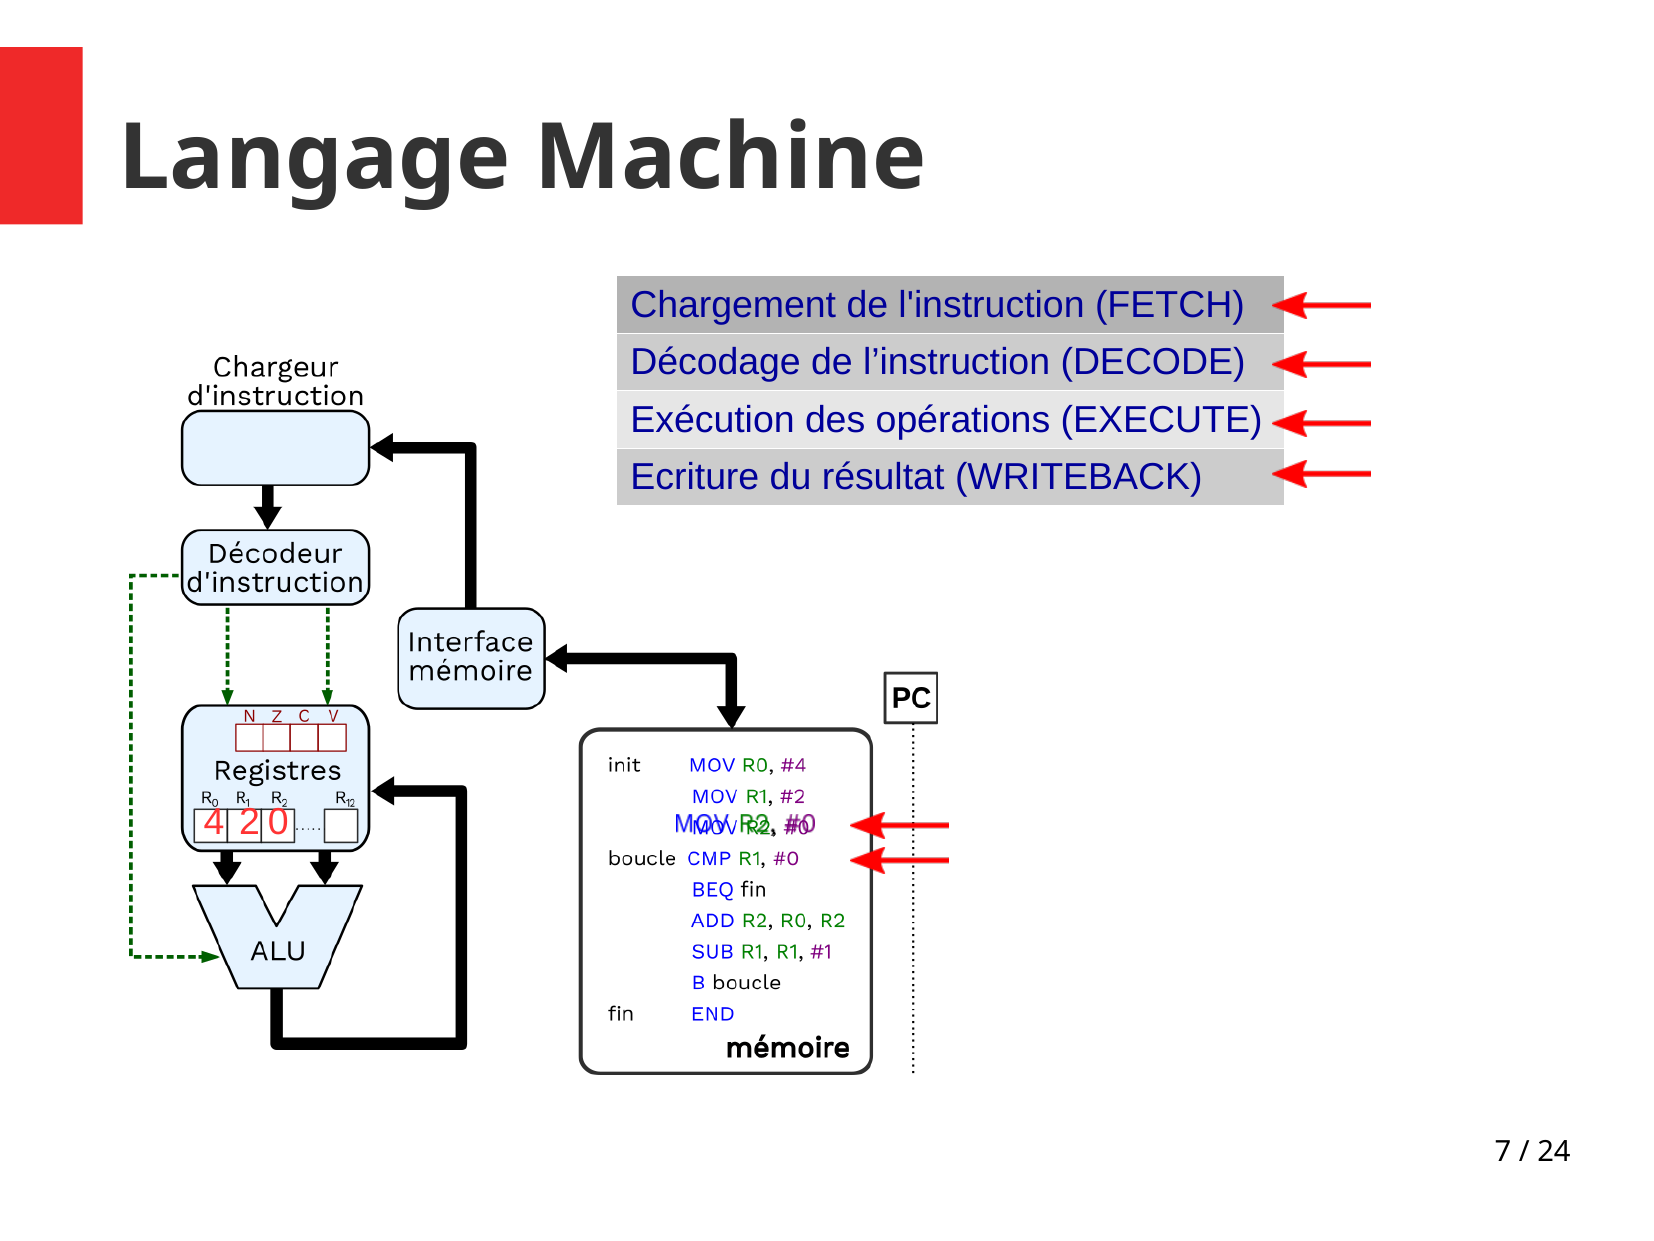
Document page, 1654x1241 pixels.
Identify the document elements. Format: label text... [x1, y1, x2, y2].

picture [129, 355, 949, 1075]
table_cell Ecriture du résultat (WRITEBACK) [617, 449, 1284, 505]
text_box 4 [188, 793, 224, 851]
picture [1272, 351, 1371, 378]
table_header Chargement de l'instruction (FETCH) [617, 276, 1284, 333]
table_cell Décodage de l’instruction (DECODE) [617, 334, 1284, 390]
picture [1272, 410, 1371, 438]
picture [1272, 292, 1371, 319]
text_box 0 [253, 793, 301, 851]
picture [1272, 460, 1371, 488]
table_cell Exécution des opérations (EXECUTE) [617, 391, 1284, 448]
title Langage Machine [118, 49, 1571, 257]
text_box 2 [224, 793, 253, 851]
